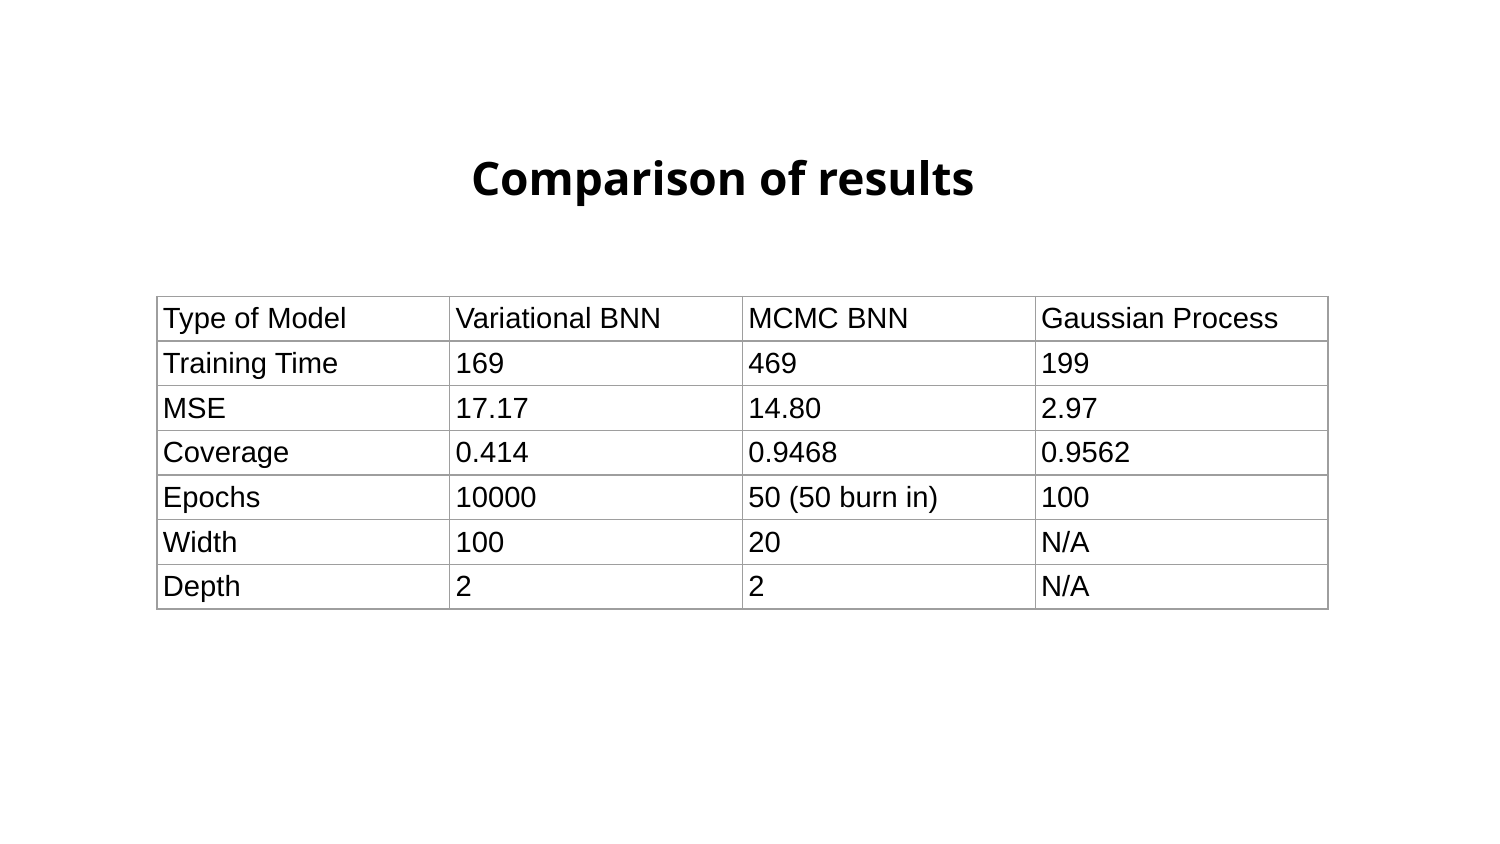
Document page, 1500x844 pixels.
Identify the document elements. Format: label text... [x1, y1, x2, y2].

table_cell 10000 [450, 476, 742, 519]
table_cell 0.9562 [1036, 431, 1327, 474]
table_cell 14.80 [743, 386, 1035, 430]
table_cell 199 [1036, 342, 1327, 385]
table_cell 469 [743, 342, 1035, 385]
table_cell 2 [450, 565, 742, 608]
table_cell N/A [1036, 520, 1327, 564]
table_cell N/A [1036, 565, 1327, 608]
table_header Gaussian Process [1036, 297, 1327, 340]
table_cell 100 [450, 520, 742, 564]
table_cell Training Time [158, 342, 449, 385]
table_header MCMC BNN [743, 297, 1035, 340]
table_cell Depth [158, 565, 449, 608]
title Comparison of results [456, 130, 1044, 225]
table_cell MSE [158, 386, 449, 430]
table_header Type of Model [158, 297, 449, 340]
table_cell Width [158, 520, 449, 564]
table_cell 50 (50 burn in) [743, 476, 1035, 519]
table_cell 2.97 [1036, 386, 1327, 430]
table_cell 17.17 [450, 386, 742, 430]
table_cell 169 [450, 342, 742, 385]
table_cell Coverage [158, 431, 449, 474]
table_cell 100 [1036, 476, 1327, 519]
table_cell 2 [743, 565, 1035, 608]
table_cell Epochs [158, 476, 449, 519]
table_header Variational BNN [450, 297, 742, 340]
table_cell 20 [743, 520, 1035, 564]
table_cell 0.414 [450, 431, 742, 474]
table_cell 0.9468 [743, 431, 1035, 474]
